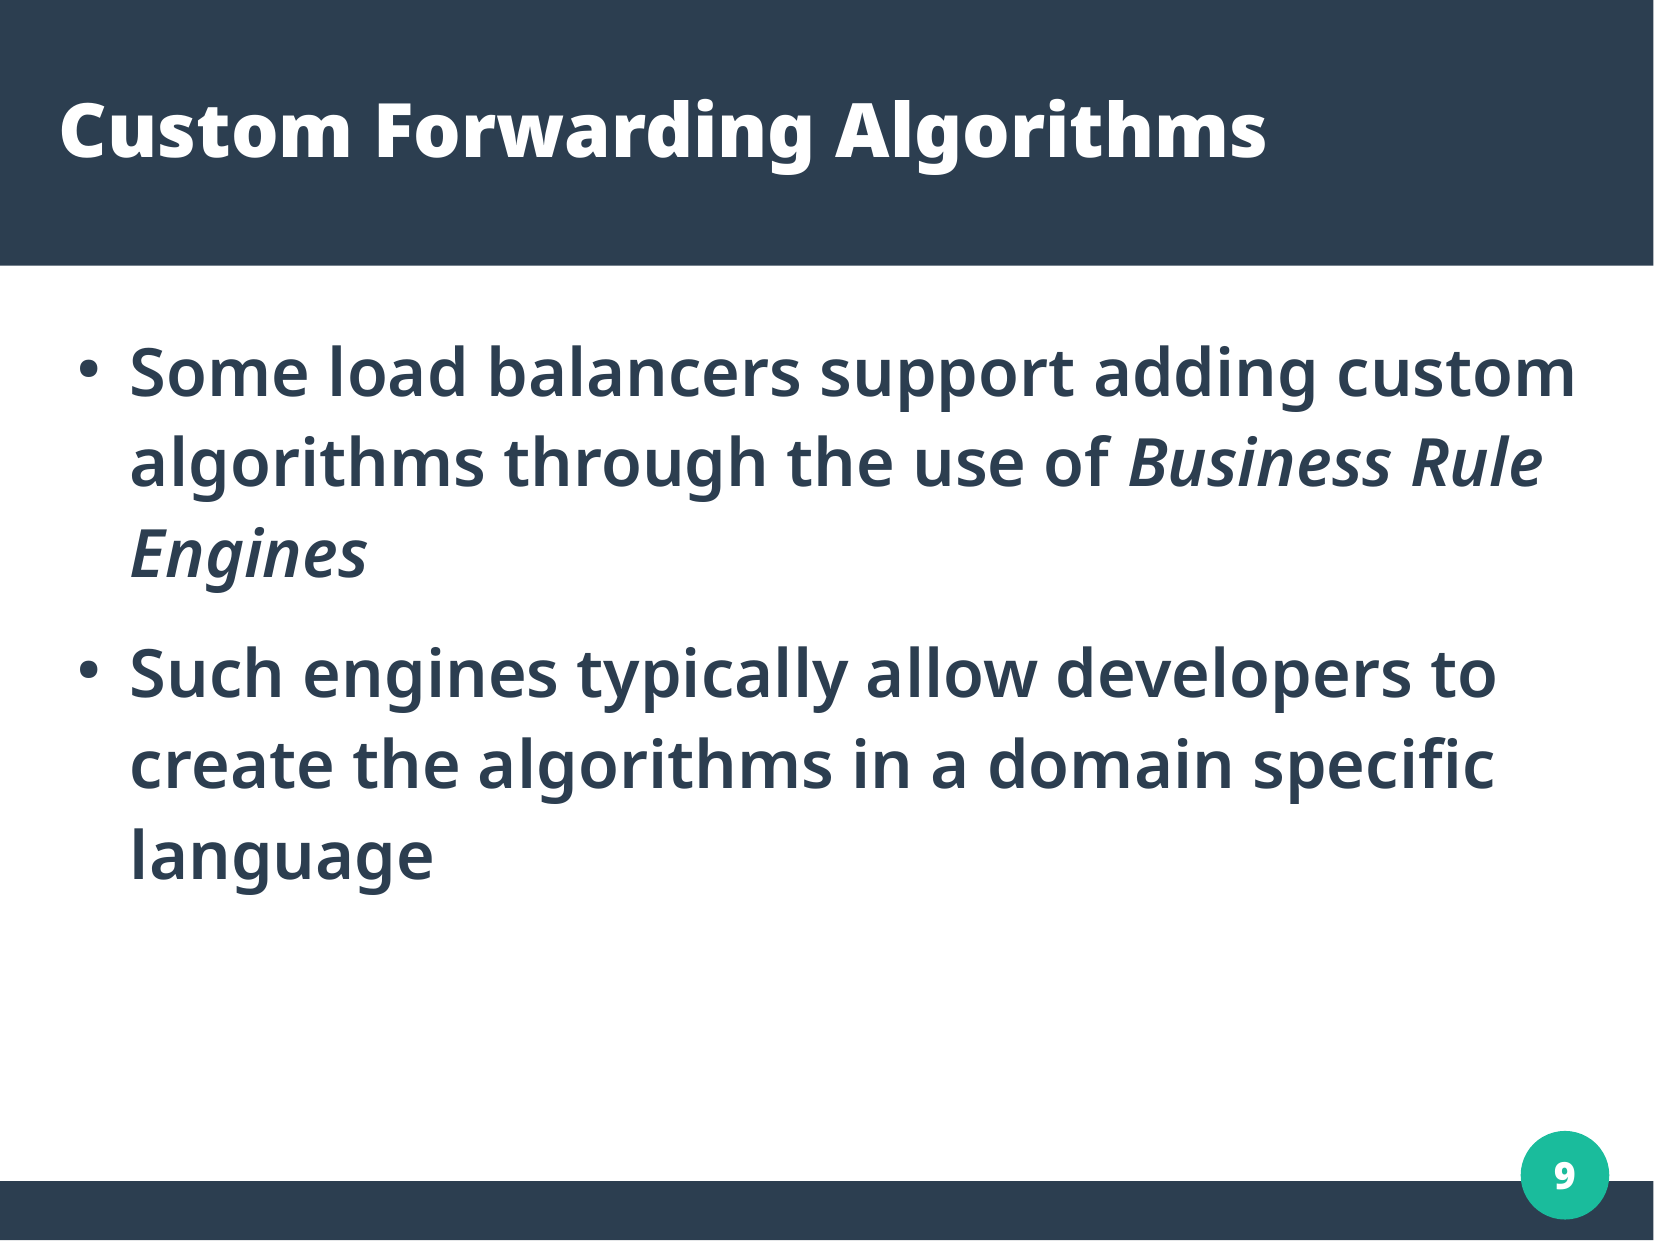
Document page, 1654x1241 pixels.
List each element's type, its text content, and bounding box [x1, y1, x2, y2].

title Custom Forwarding Algorithms [59, 49, 1595, 207]
list Some load balancers support adding custom algorithms through the use of Business Rule Engines Such engines typically allow developers to create the algorithms in a domain specific language [59, 324, 1595, 1152]
